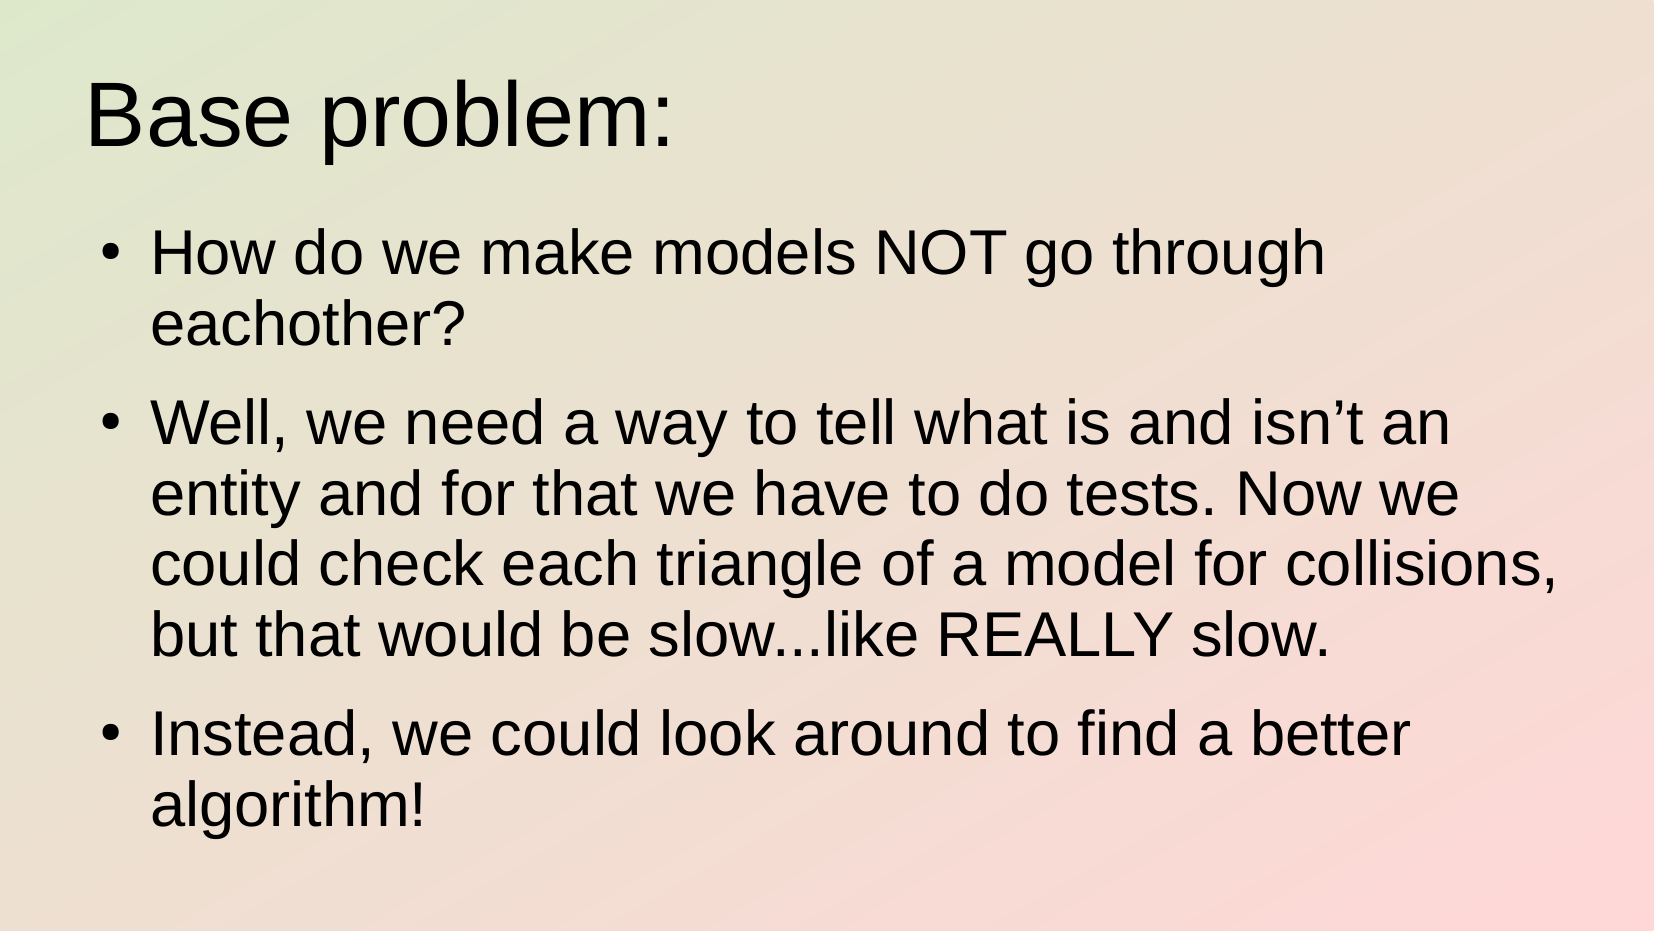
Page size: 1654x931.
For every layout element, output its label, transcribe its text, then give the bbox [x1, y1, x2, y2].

title Base problem: [82, 37, 680, 193]
list How do we make models NOT go through eachother? Well, we need a way to tell what is and isn’t an entity and for that we have to do tests. Now we could check each triangle of a model for collisions, but that would be slow...like REALLY slow. Instead, we could look around to find a better algorithm! [82, 217, 1571, 886]
